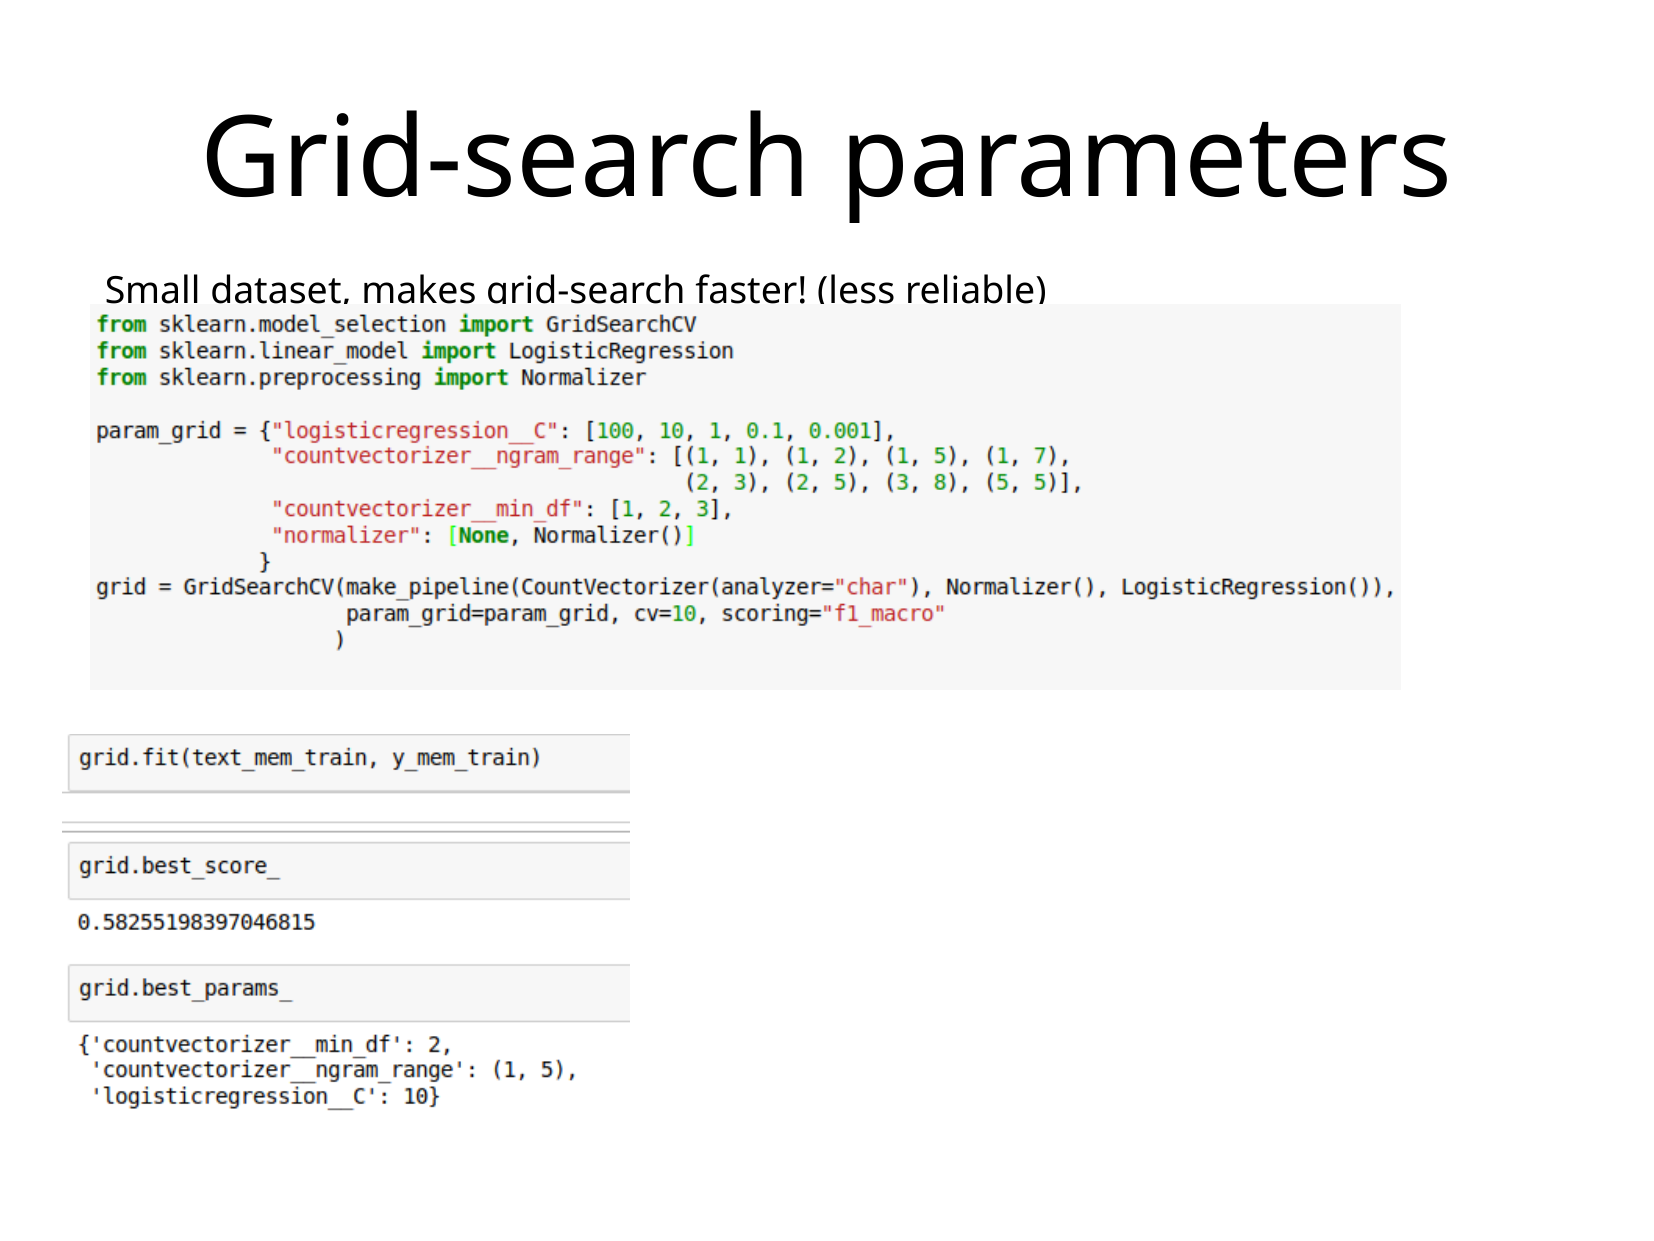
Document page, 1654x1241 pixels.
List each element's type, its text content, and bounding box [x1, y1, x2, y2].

picture [90, 304, 1401, 691]
title Grid-search parameters [82, 49, 1571, 257]
text_box Small dataset, makes grid-search faster! (less reliable) [90, 256, 1066, 304]
picture [62, 734, 631, 1126]
